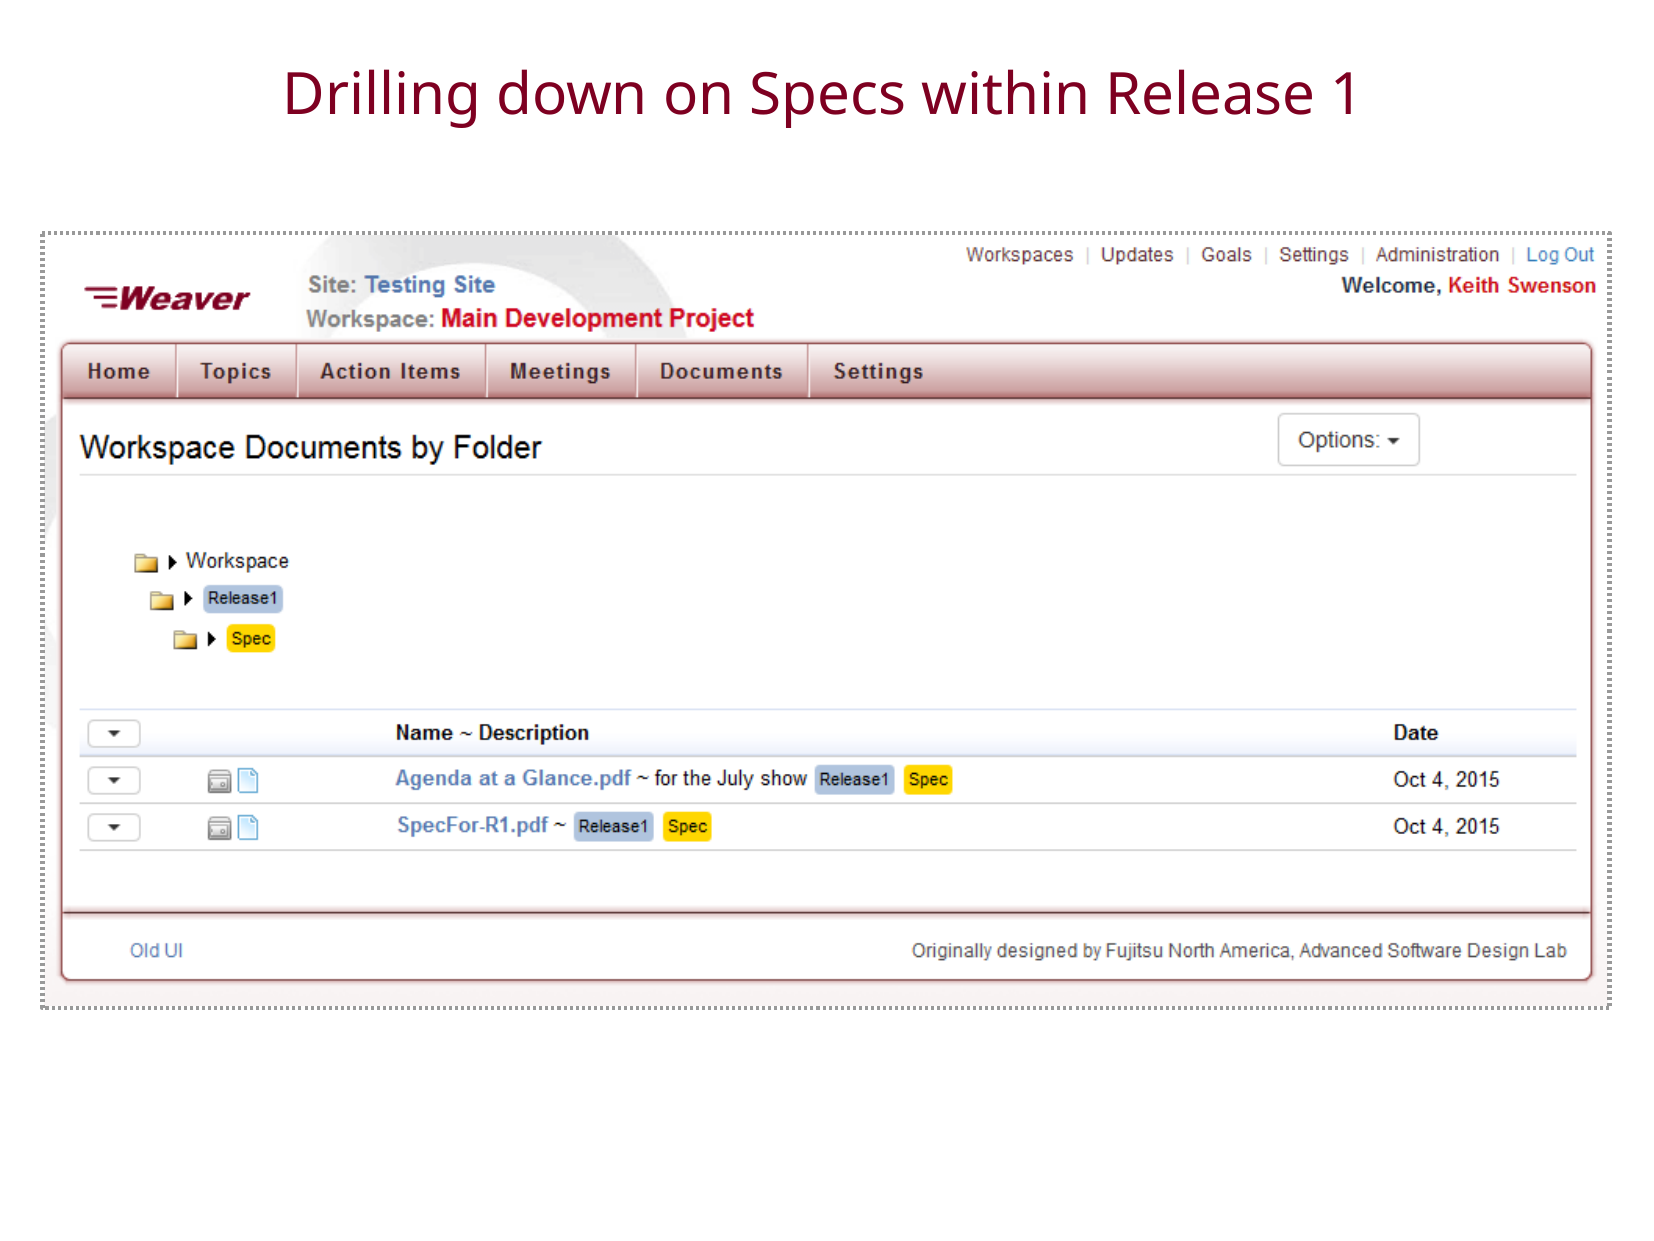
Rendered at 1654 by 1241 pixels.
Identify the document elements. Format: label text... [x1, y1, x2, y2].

title Drilling down on Specs within Release 1 [41, 34, 1606, 151]
picture [44, 235, 1608, 1006]
